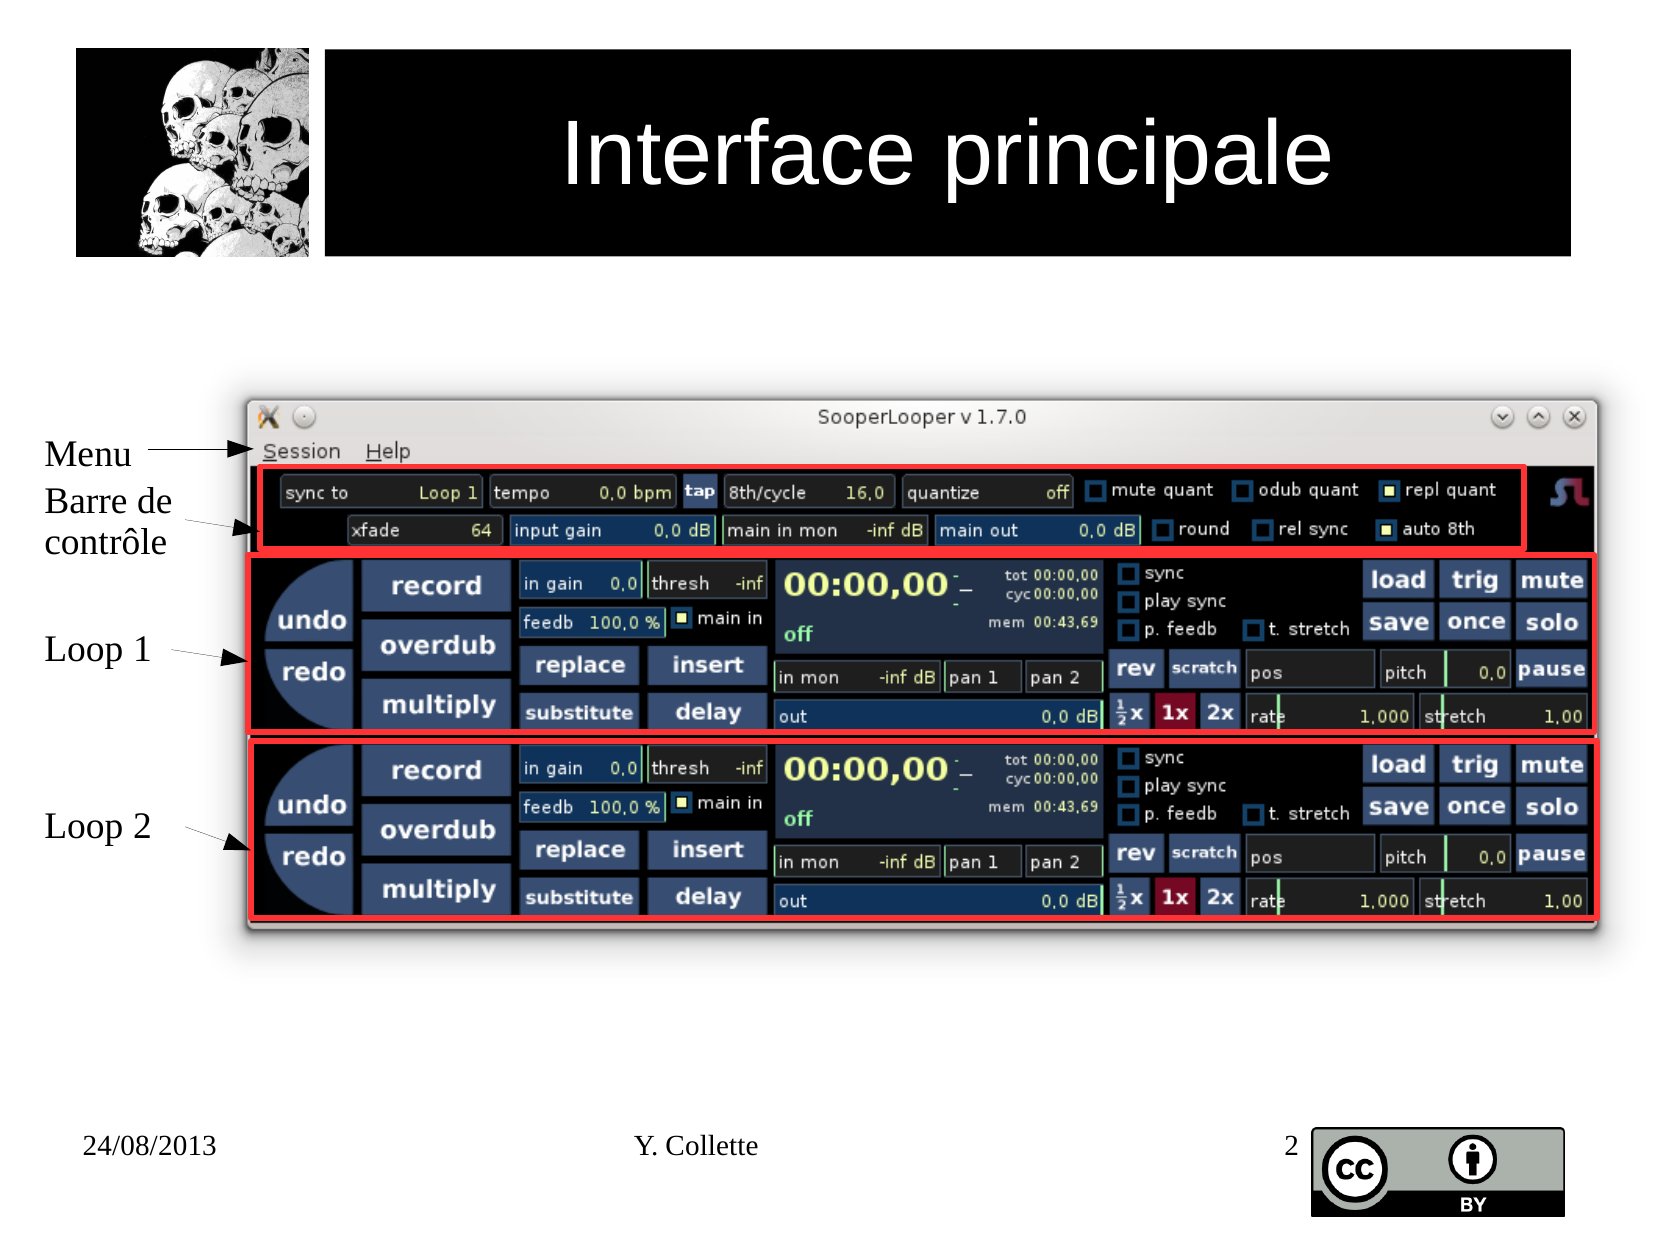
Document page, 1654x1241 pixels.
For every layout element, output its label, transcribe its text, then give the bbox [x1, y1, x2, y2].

picture [76, 48, 309, 257]
text_box Loop 1 [29, 620, 207, 677]
picture [185, 528, 257, 659]
text_box Loop 2 [29, 797, 207, 854]
picture [1311, 1127, 1565, 1217]
picture [254, 744, 1594, 915]
picture [185, 338, 1654, 992]
title Interface principale [324, 49, 1571, 257]
text_box Barre de contrôle [29, 472, 231, 571]
text_box Menu [29, 425, 207, 482]
picture [263, 469, 1521, 546]
picture [251, 558, 1592, 729]
